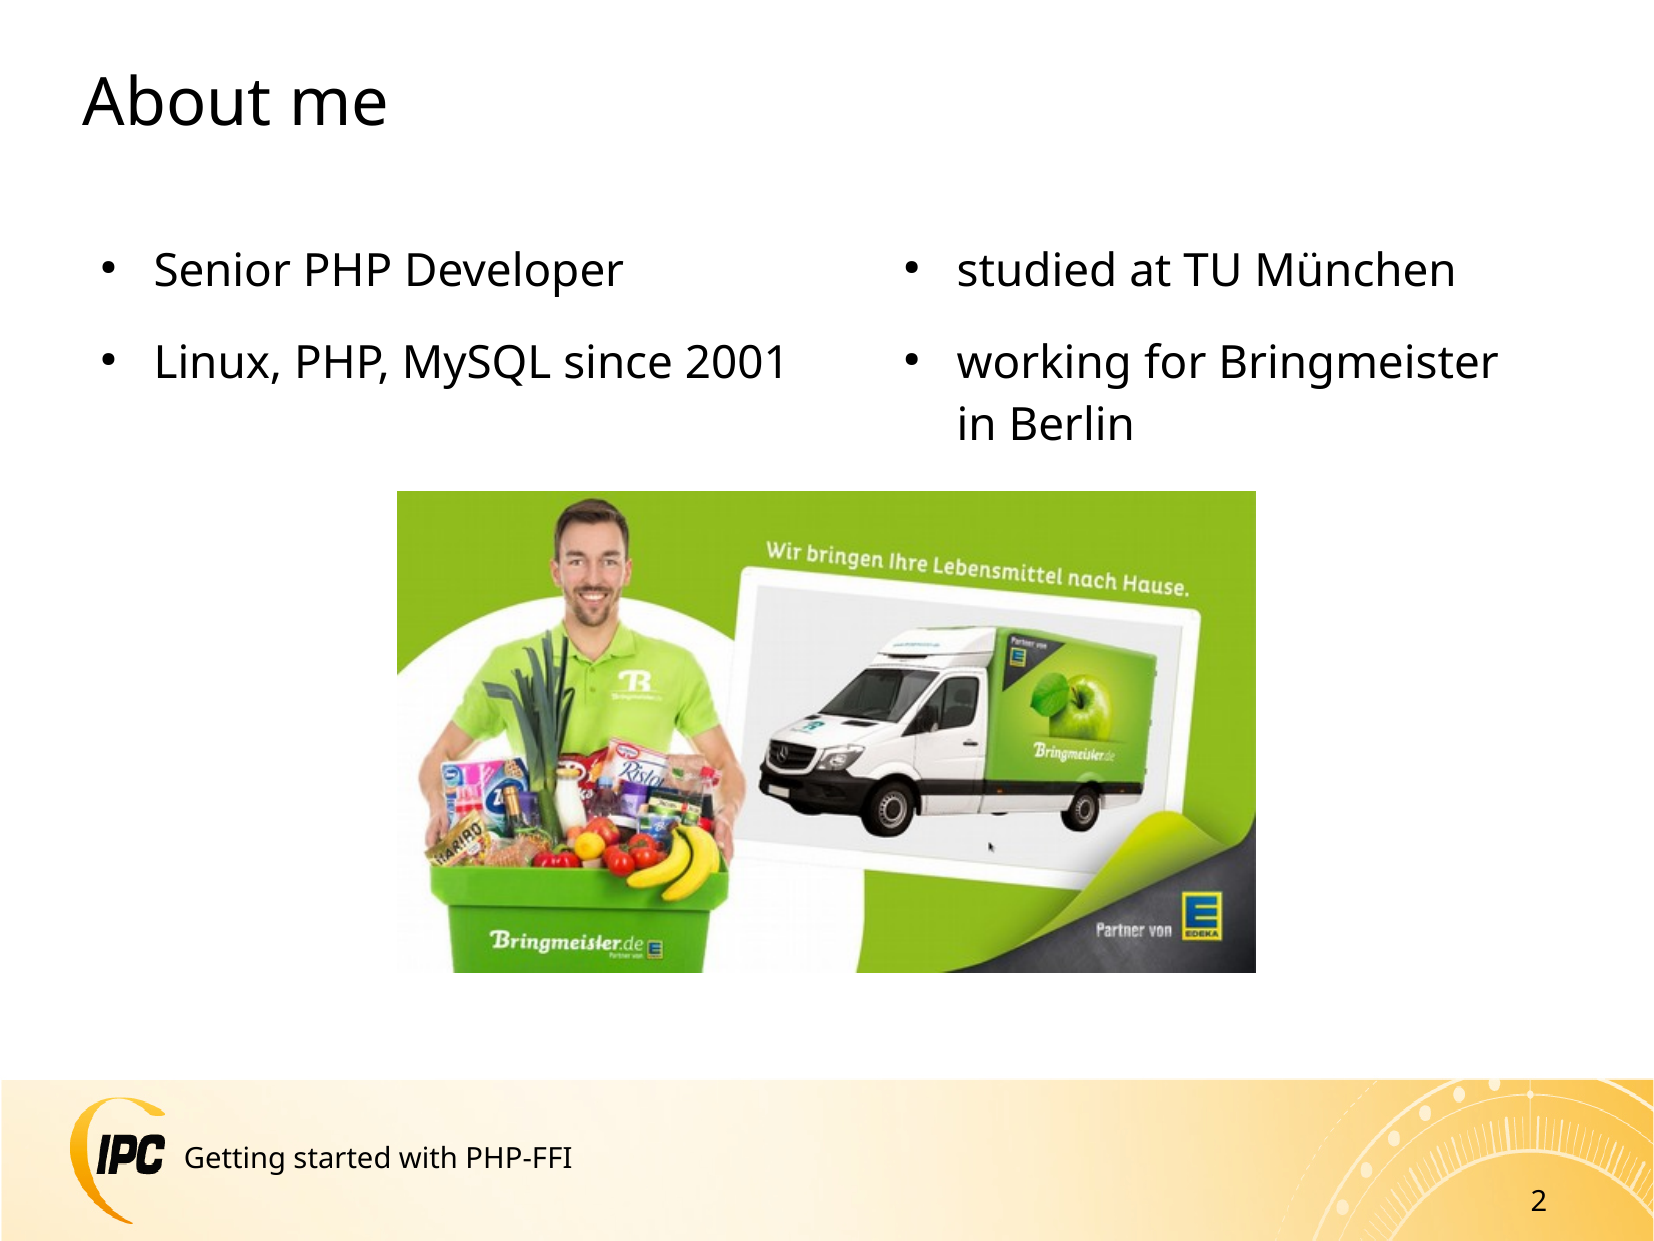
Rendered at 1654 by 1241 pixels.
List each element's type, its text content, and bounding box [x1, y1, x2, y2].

list studied at TU München working for Bringmeister in Berlin [885, 237, 1654, 877]
list Senior PHP Developer Linux, PHP, MySQL since 2001 [82, 237, 885, 877]
title About me [82, 3, 1571, 196]
picture [0, 0, 1654, 1241]
